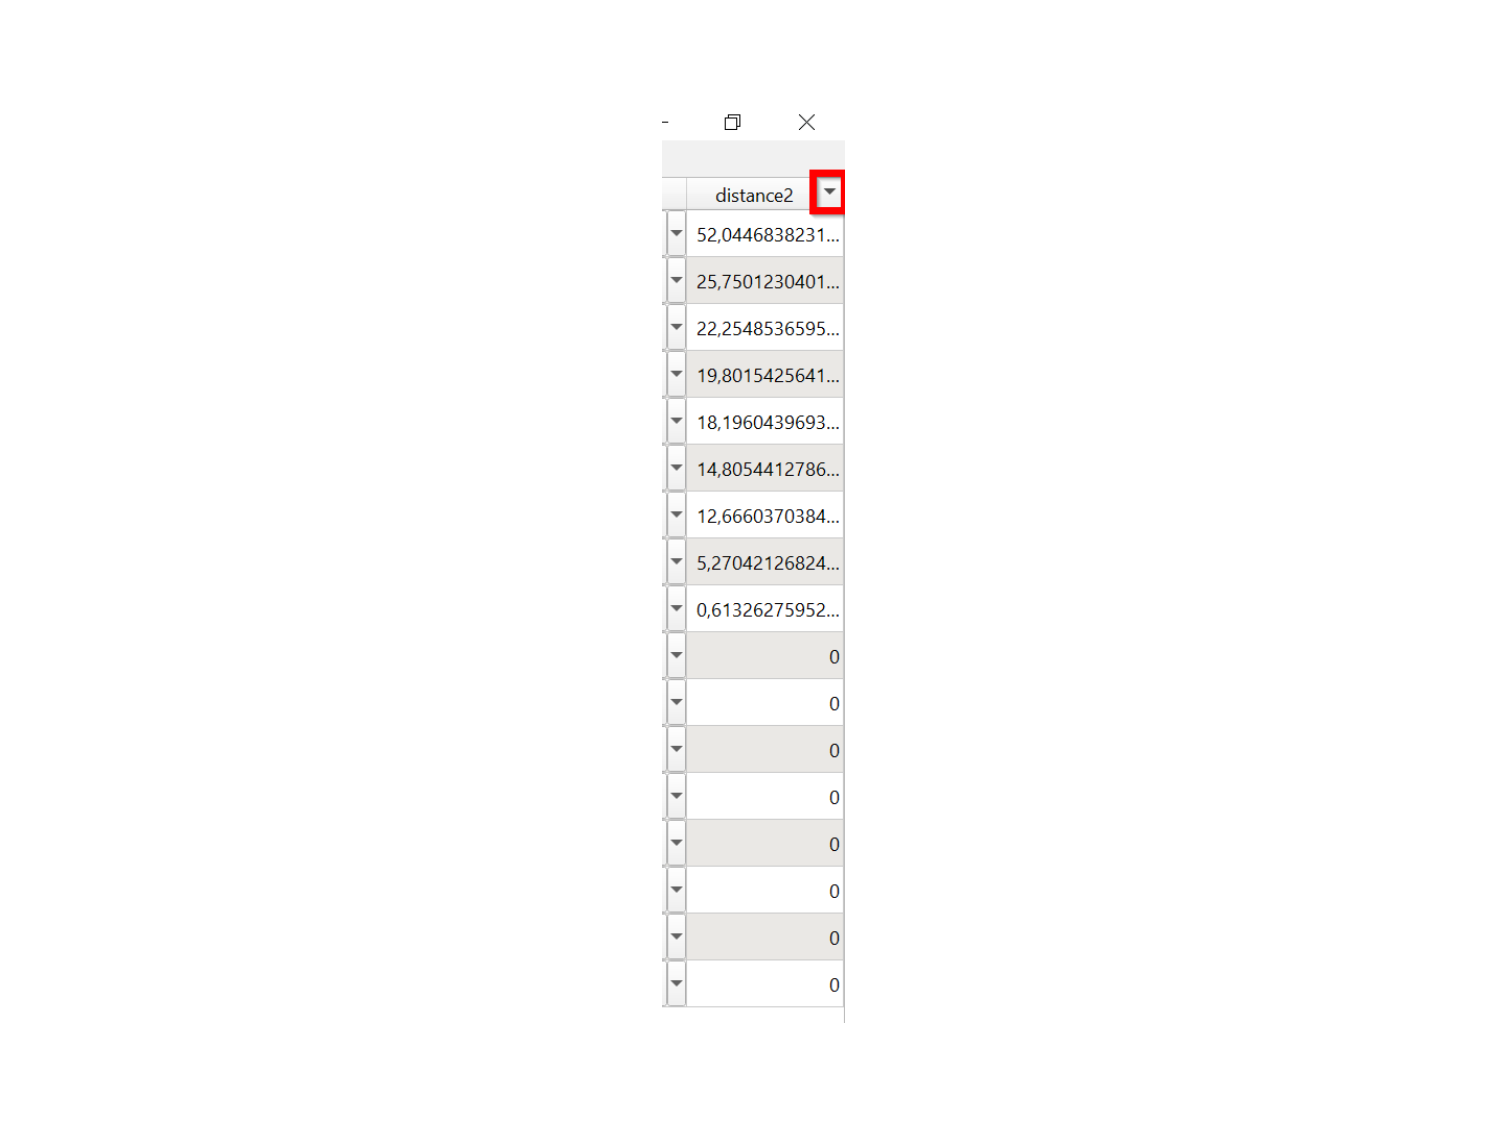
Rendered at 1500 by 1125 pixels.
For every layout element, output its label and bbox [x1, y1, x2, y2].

picture [662, 105, 845, 1023]
